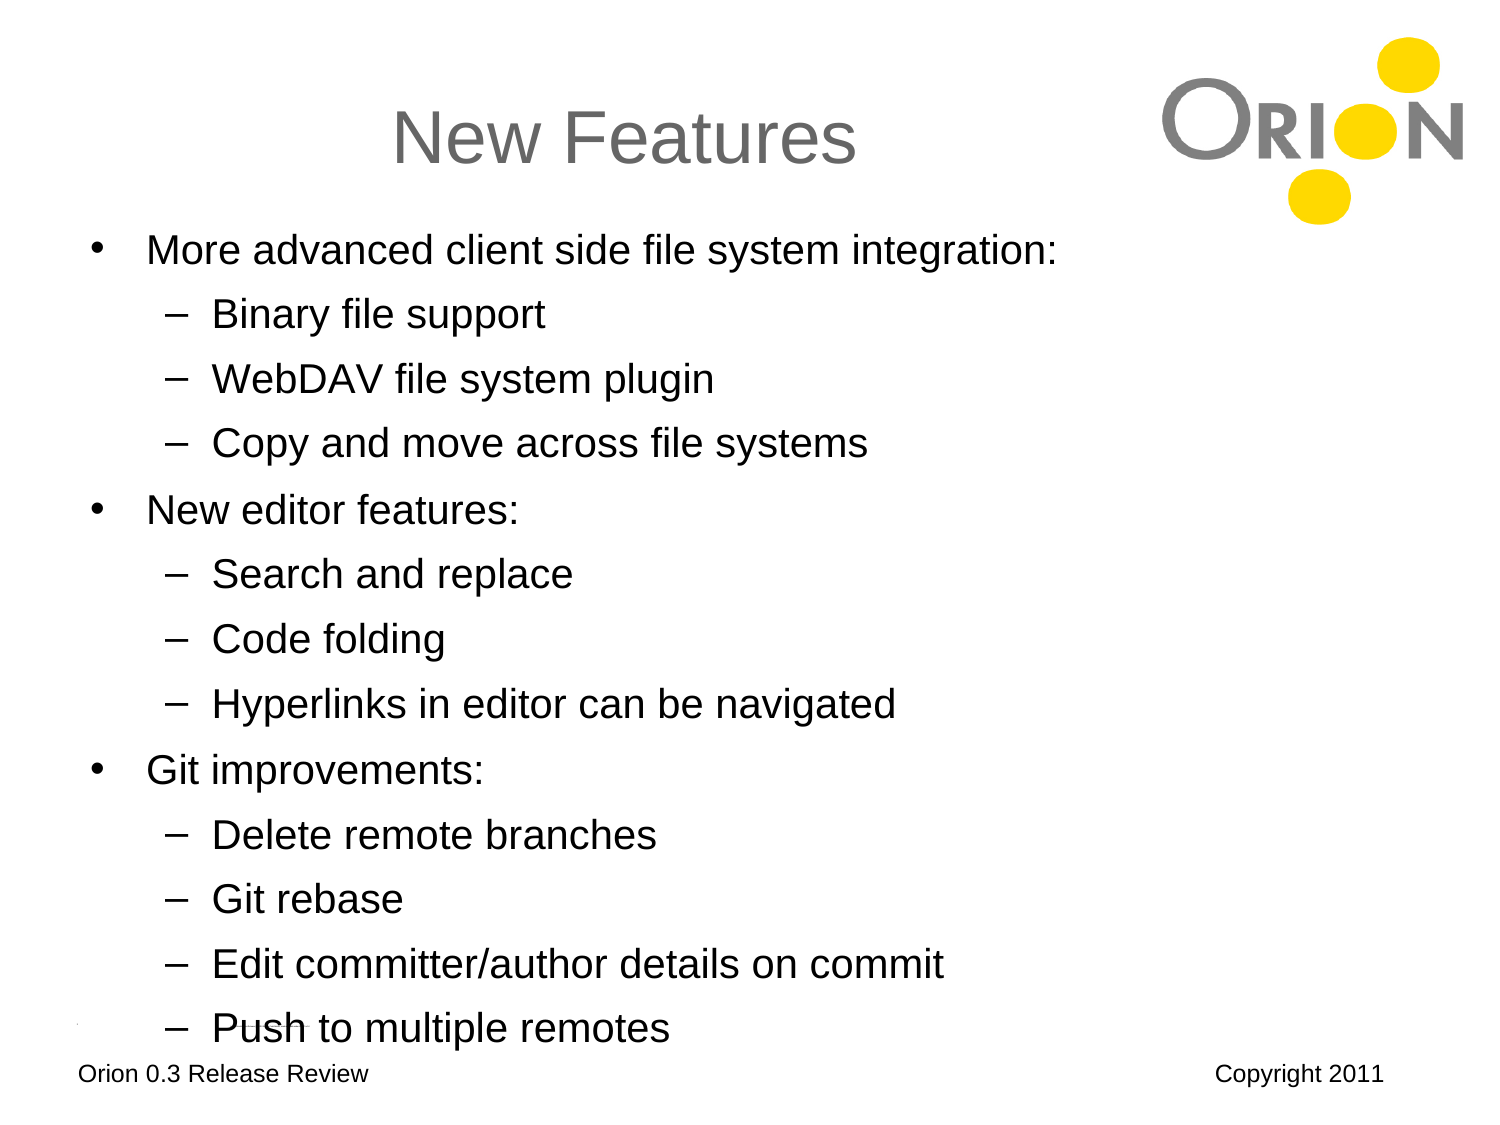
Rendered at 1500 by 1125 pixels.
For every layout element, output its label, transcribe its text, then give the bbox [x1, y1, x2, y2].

list More advanced client side file system integration: Binary file support WebDAV file system plugin Copy and move across file systems New editor features: Search and replace Code folding Hyperlinks in editor can be navigated Git improvements: Delete remote branches Git rebase Edit committer/author details on commit Push to multiple remotes [75, 224, 1463, 1059]
picture [1162, 37, 1463, 224]
title New Features [74, 45, 1176, 233]
